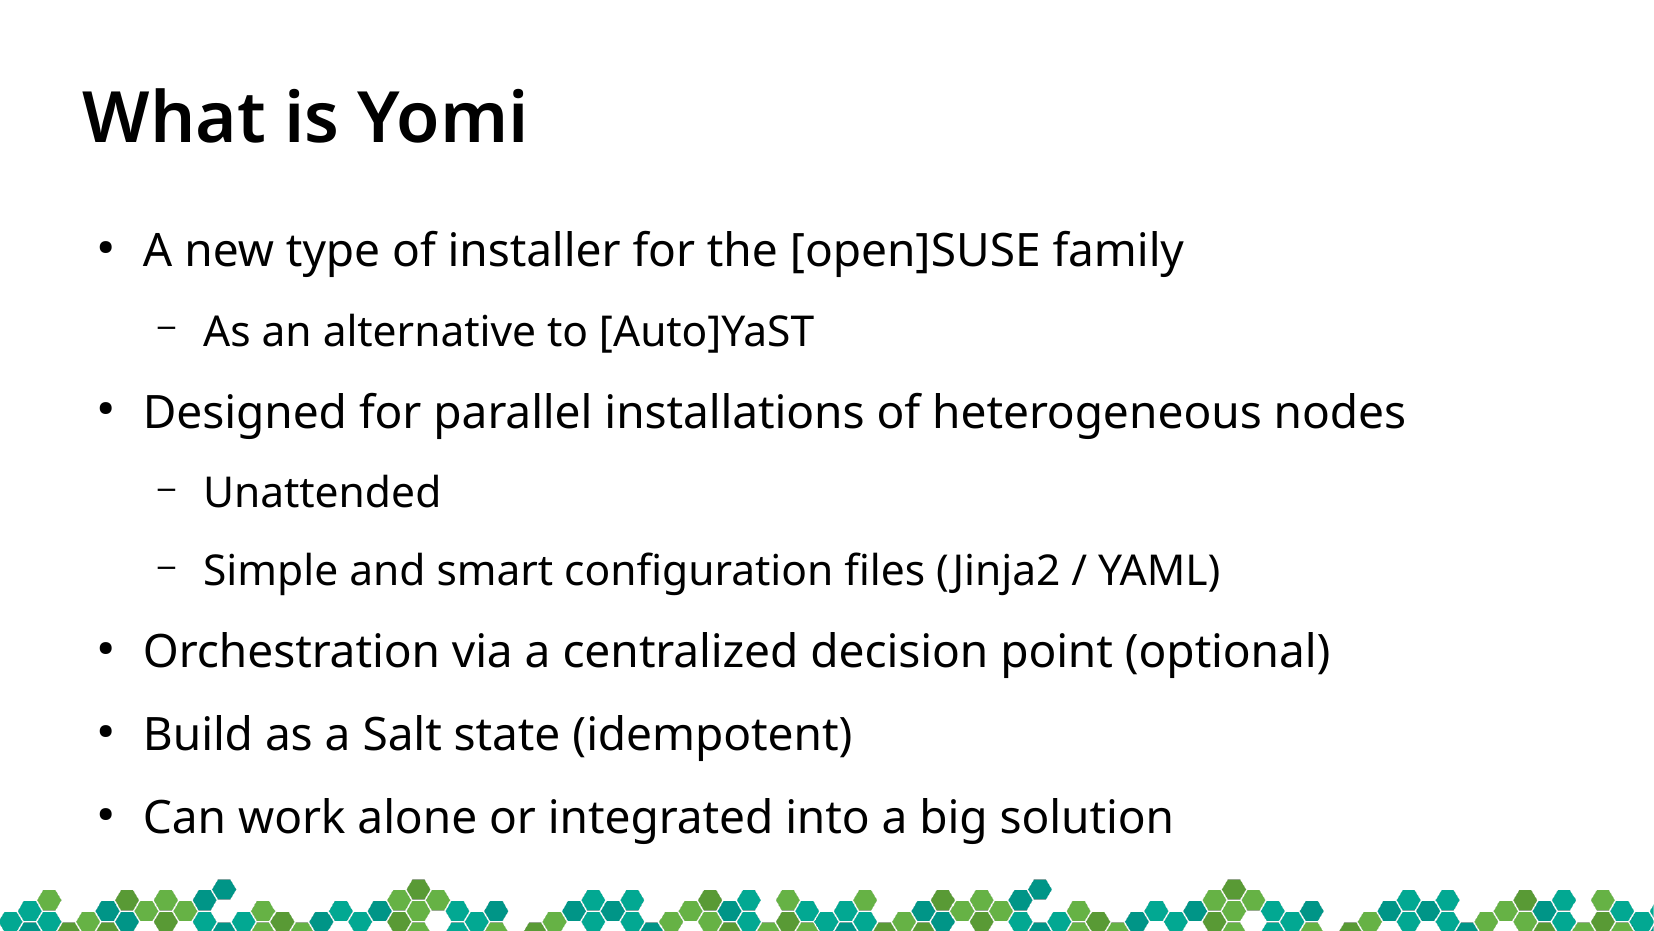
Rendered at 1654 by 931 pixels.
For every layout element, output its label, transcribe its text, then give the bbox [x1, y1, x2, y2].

list A new type of installer for the [open]SUSE family As an alternative to [Auto]YaST Designed for parallel installations of heterogeneous nodes Unattended Simple and smart configuration files (Jinja2 / YAML) Orchestration via a centralized decision point (optional) Build as a Salt state (idempotent) Can work alone or integrated into a big solution [82, 217, 1571, 855]
title What is Yomi [82, 37, 1571, 193]
picture [0, 871, 1654, 931]
